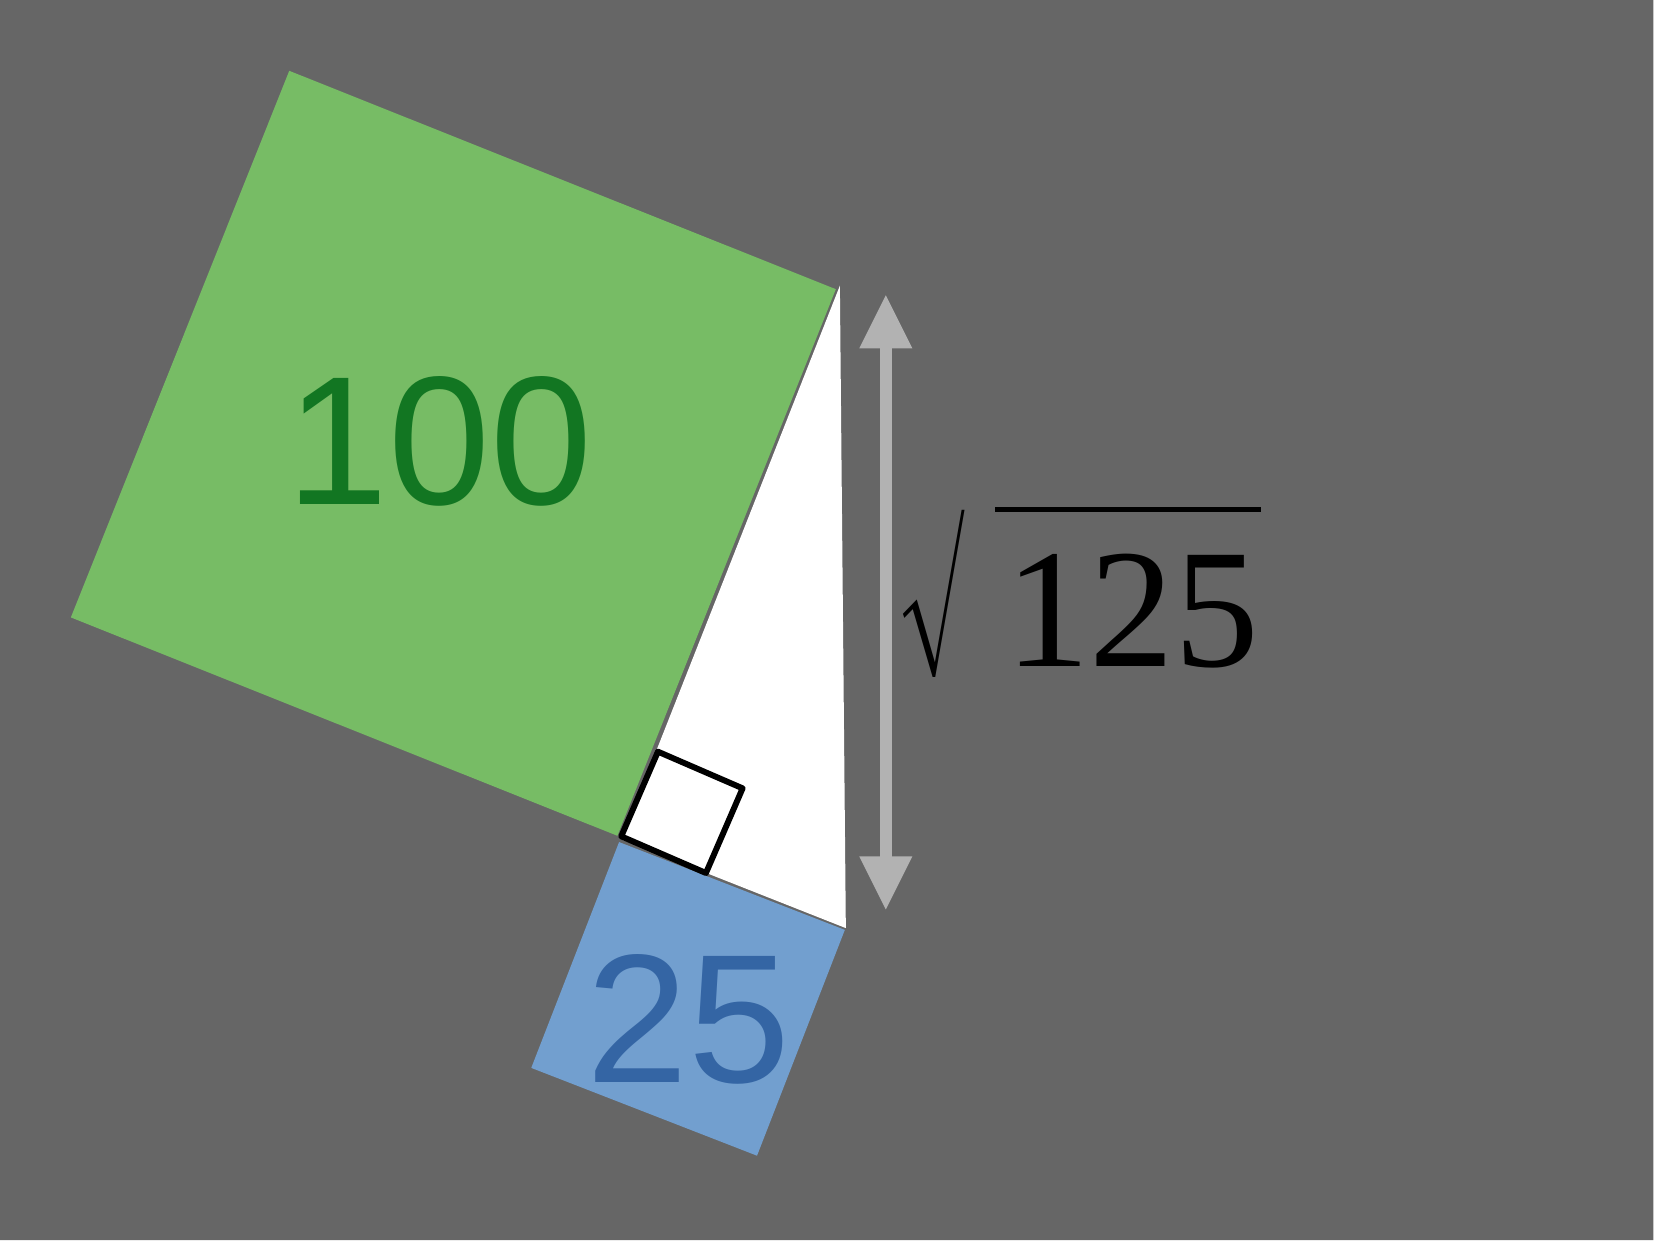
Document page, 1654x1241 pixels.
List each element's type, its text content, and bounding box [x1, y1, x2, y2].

text_box [0, 0, 1654, 1241]
chart [856, 496, 1300, 701]
text_box 25 [571, 909, 886, 1241]
text_box 100 [271, 331, 674, 756]
